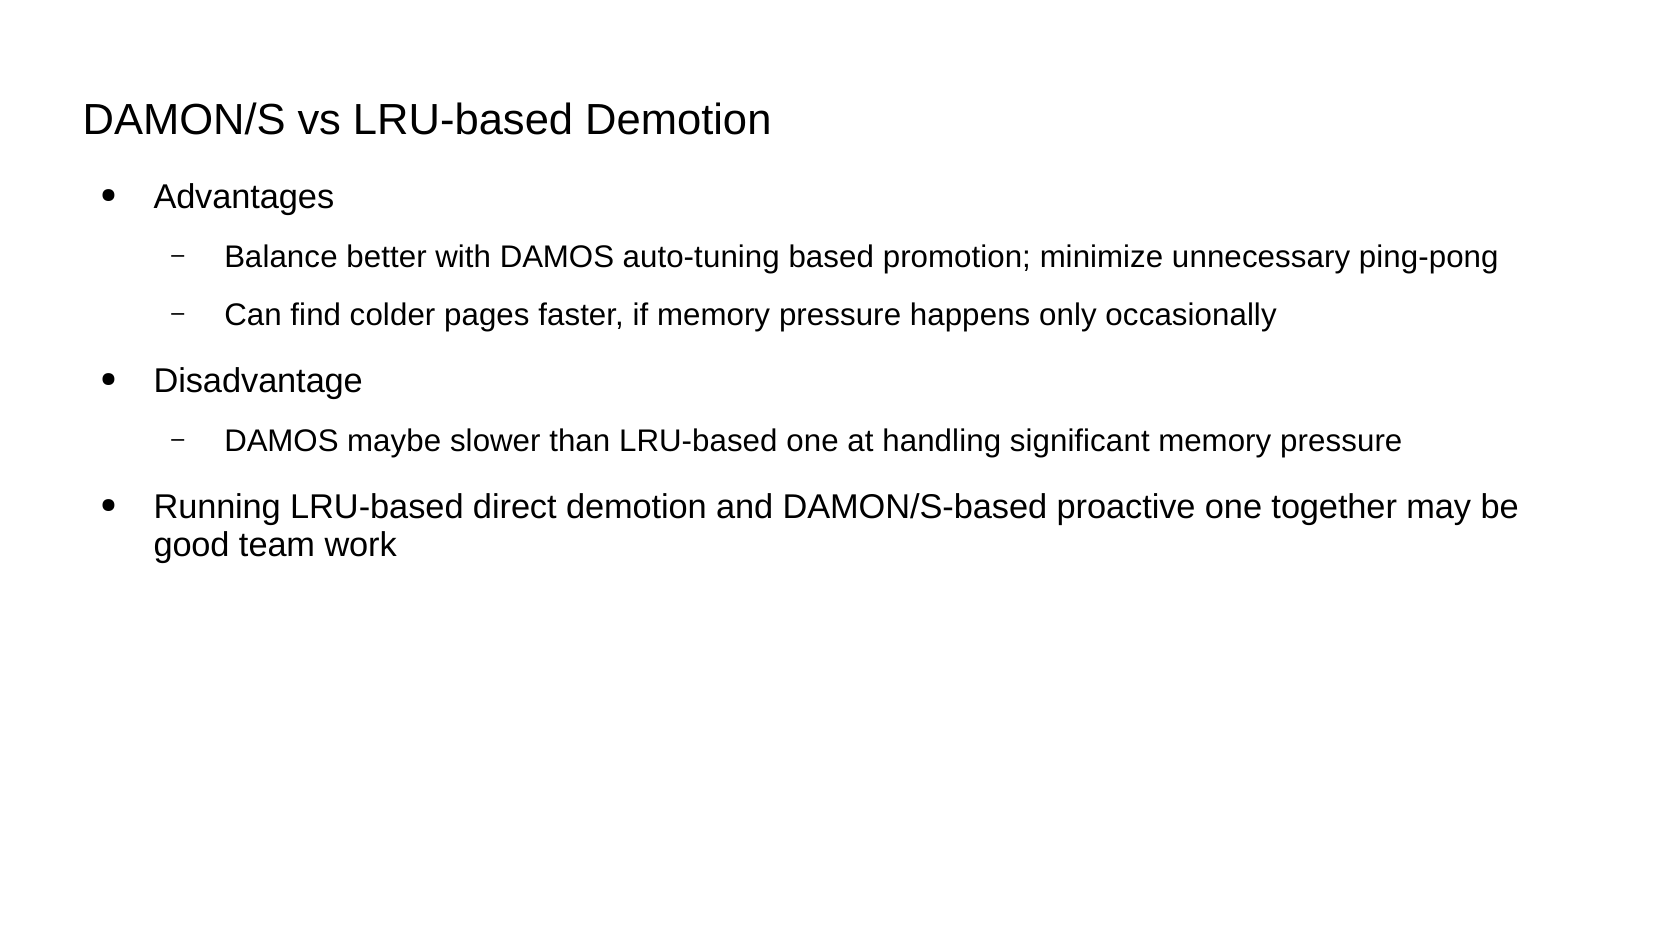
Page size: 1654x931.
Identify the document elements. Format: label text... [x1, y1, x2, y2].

title DAMON/S vs LRU-based Demotion [82, 81, 1571, 157]
list Advantages Balance better with DAMOS auto-tuning based promotion; minimize unnecessary ping-pong Can find colder pages faster, if memory pressure happens only occasionally Disadvantage DAMOS maybe slower than LRU-based one at handling significant memory pressure Running LRU-based direct demotion and DAMON/S-based proactive one together may be good team work [82, 177, 1571, 833]
